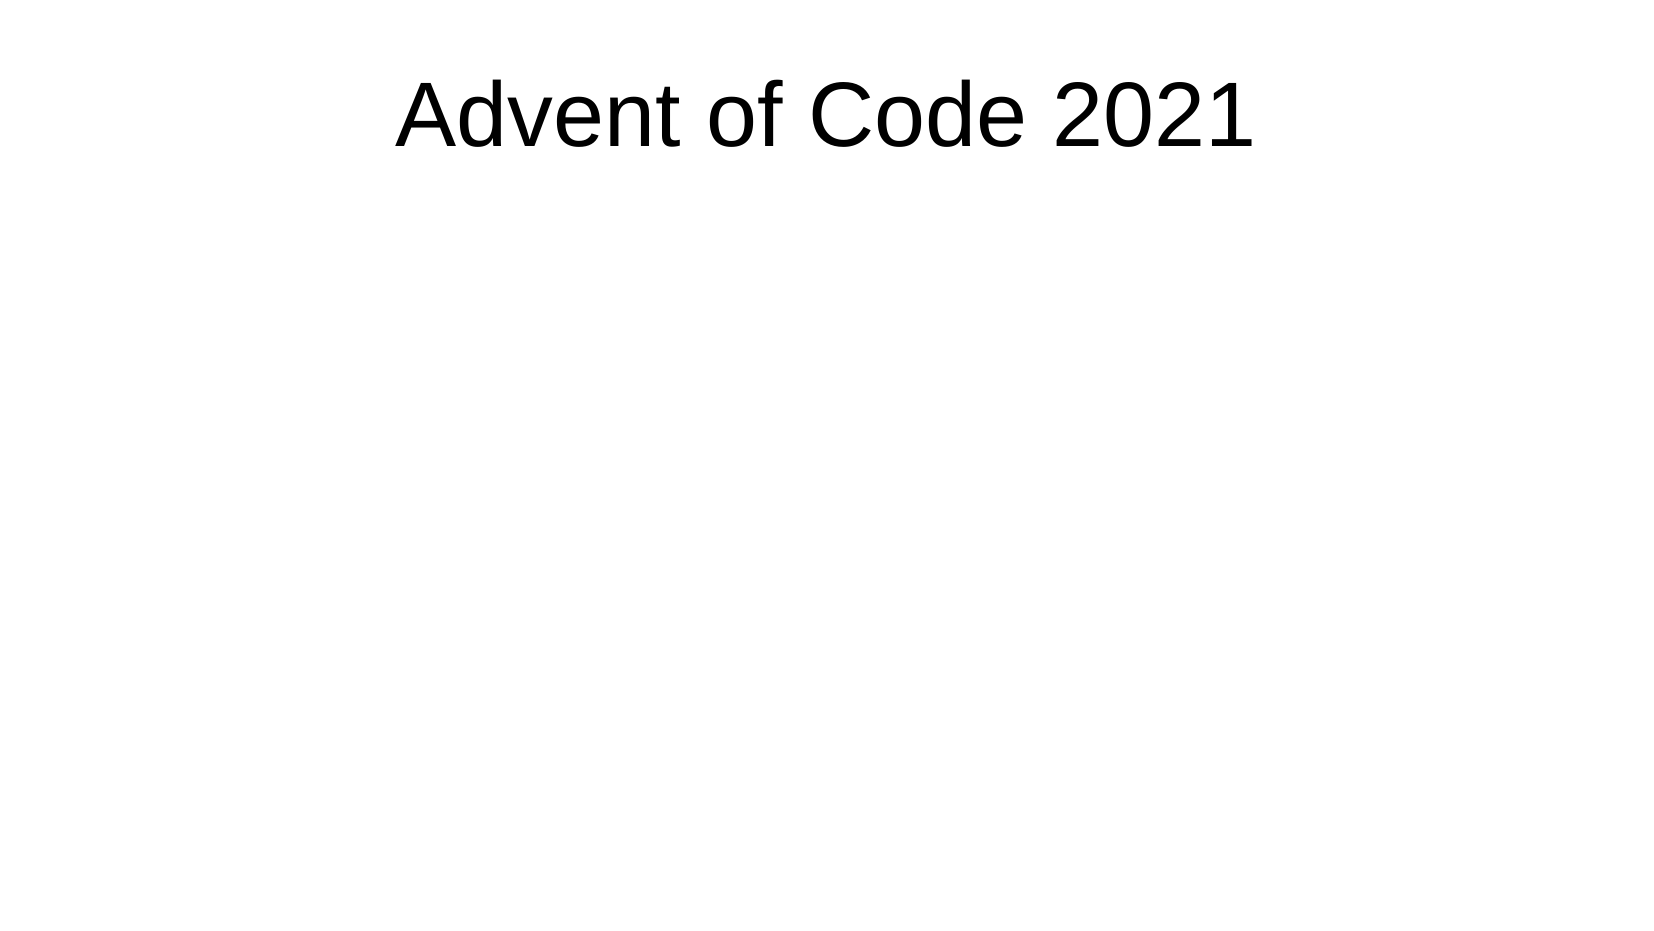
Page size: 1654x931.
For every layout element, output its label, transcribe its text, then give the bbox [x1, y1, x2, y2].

title Advent of Code 2021 [82, 37, 1571, 193]
